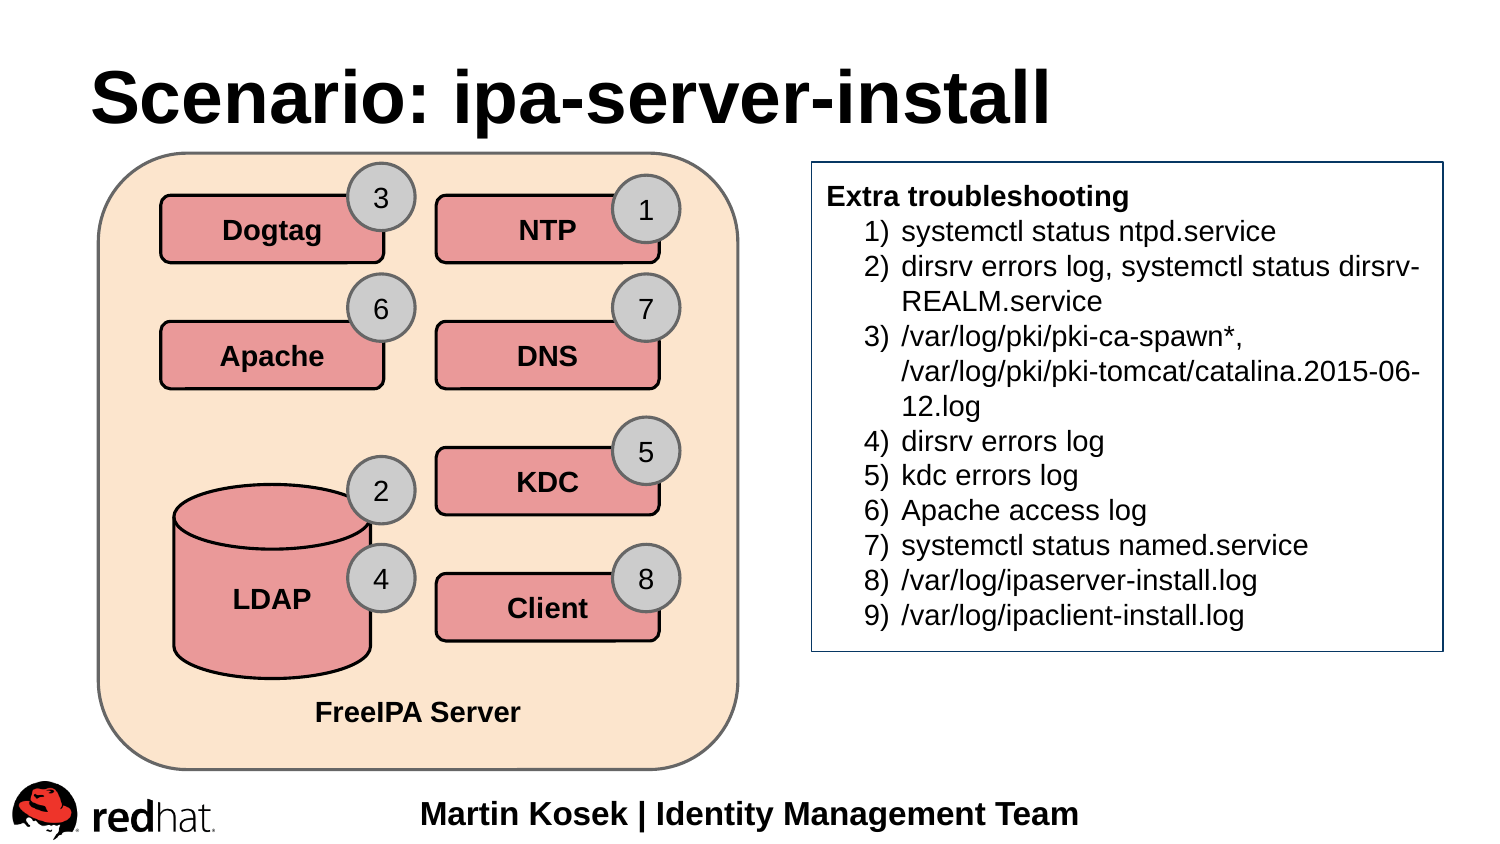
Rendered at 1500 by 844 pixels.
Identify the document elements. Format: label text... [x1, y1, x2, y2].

text_box Dogtag [160, 195, 384, 263]
text_box 4 [347, 544, 416, 612]
text_box NTP [436, 195, 660, 263]
text_box Client [436, 573, 660, 641]
text_box FreeIPA Server [98, 153, 738, 770]
text_box 1 [612, 175, 680, 243]
title Scenario: ipa-server-install [75, 12, 1425, 154]
text_box 3 [347, 163, 416, 231]
text_box 6 [347, 273, 416, 342]
text_box LDAP [173, 484, 371, 679]
text_box Extra troubleshooting systemctl status ntpd.service dirsrv errors log, systemctl status dirsrv-REALM.service /var/log/pki/pki-ca-spawn*, /var/log/pki/pki-tomcat/catalina.2015-06-12.log dirsrv errors log kdc errors log Apache access log systemctl status named.service /var/log/ipaserver-install.log /var/log/ipaclient-install.log [811, 162, 1444, 652]
text_box Apache [160, 321, 384, 389]
text_box 5 [612, 417, 680, 485]
picture [12, 781, 215, 844]
text_box DNS [436, 321, 660, 389]
text_box 2 [347, 456, 416, 524]
text_box 8 [612, 544, 680, 612]
text_box KDC [436, 447, 660, 515]
text_box 7 [612, 273, 680, 342]
